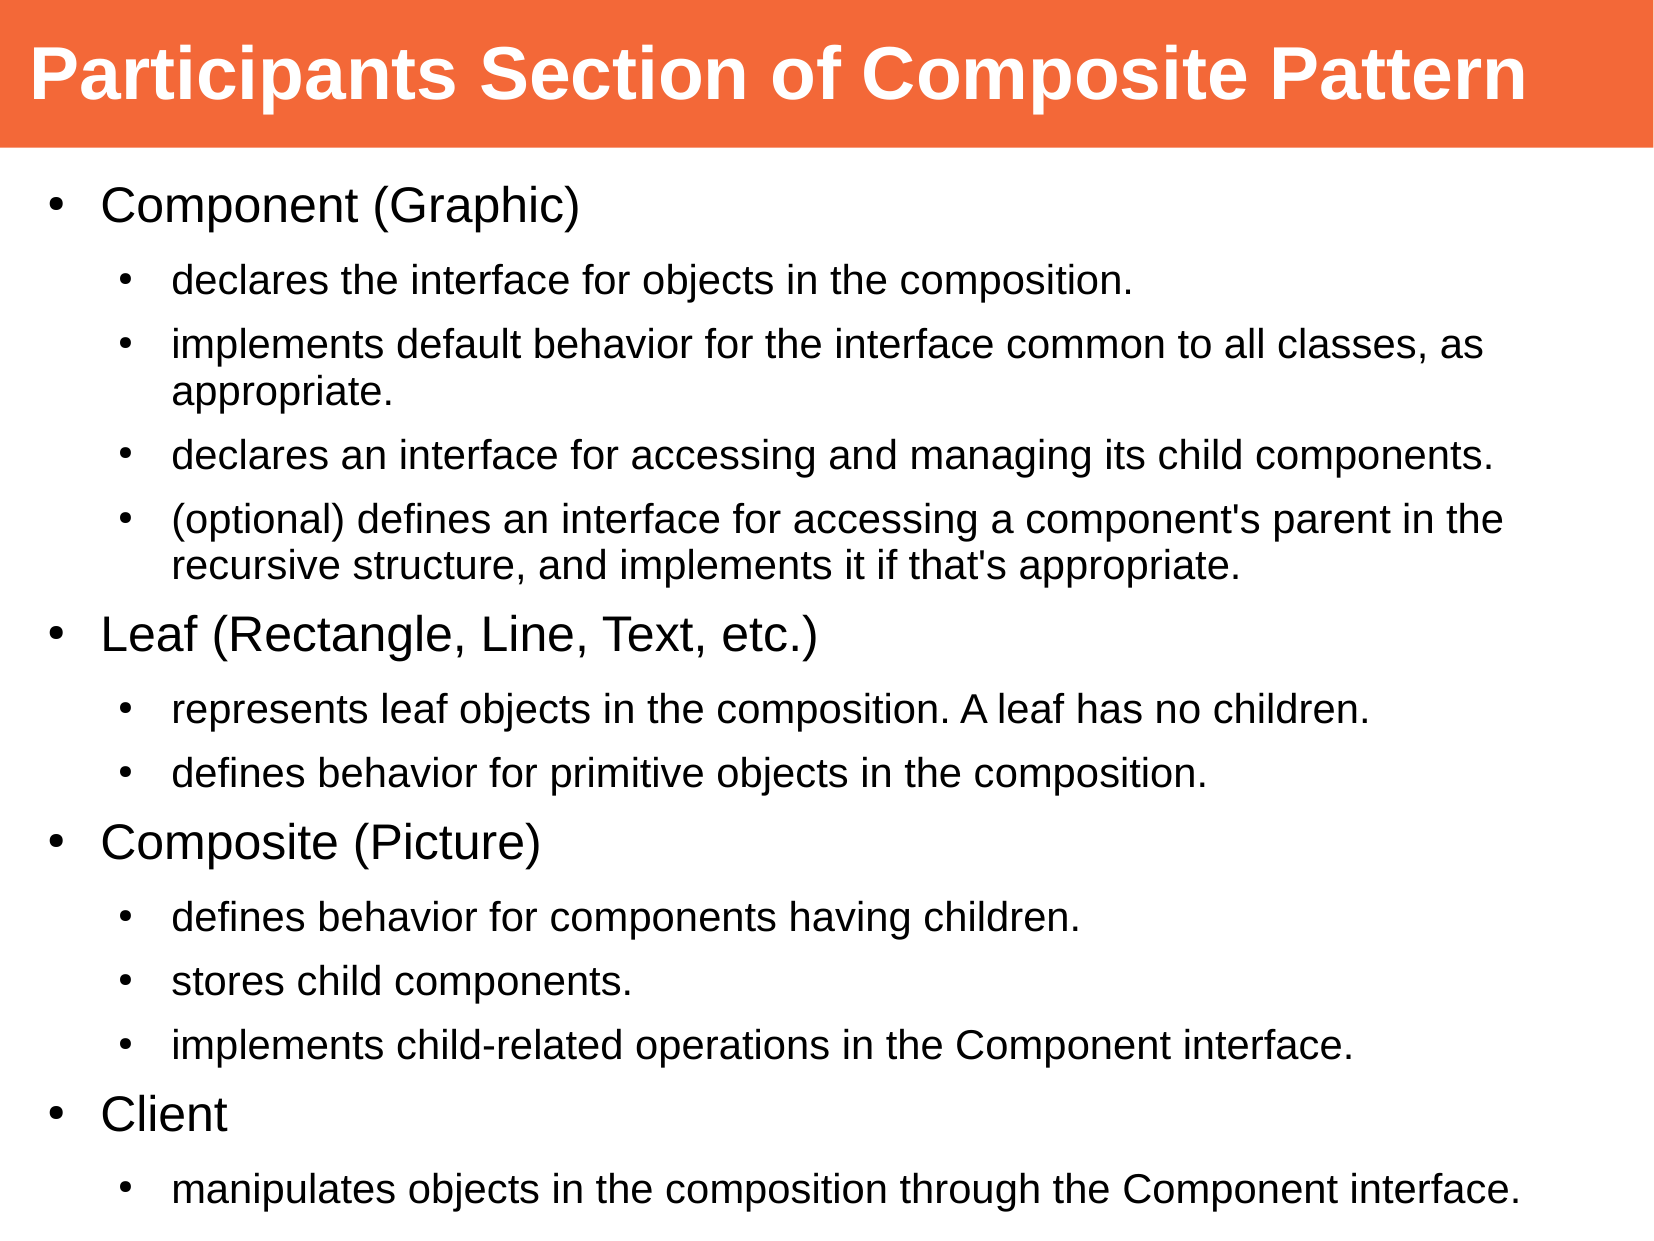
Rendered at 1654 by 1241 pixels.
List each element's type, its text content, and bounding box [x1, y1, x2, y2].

title Participants Section of Composite Pattern [0, 0, 1654, 148]
list Component (Graphic) declares the interface for objects in the composition. implements default behavior for the interface common to all classes, as appropriate. declares an interface for accessing and managing its child components. (optional) defines an interface for accessing a component's parent in the recursive structure, and implements it if that's appropriate. Leaf (Rectangle, Line, Text, etc.) represents leaf objects in the composition. A leaf has no children. defines behavior for primitive objects in the composition. Composite (Picture) defines behavior for components having children. stores child components. implements child-related operations in the Component interface. Client manipulates objects in the composition through the Component interface. [29, 177, 1625, 1241]
